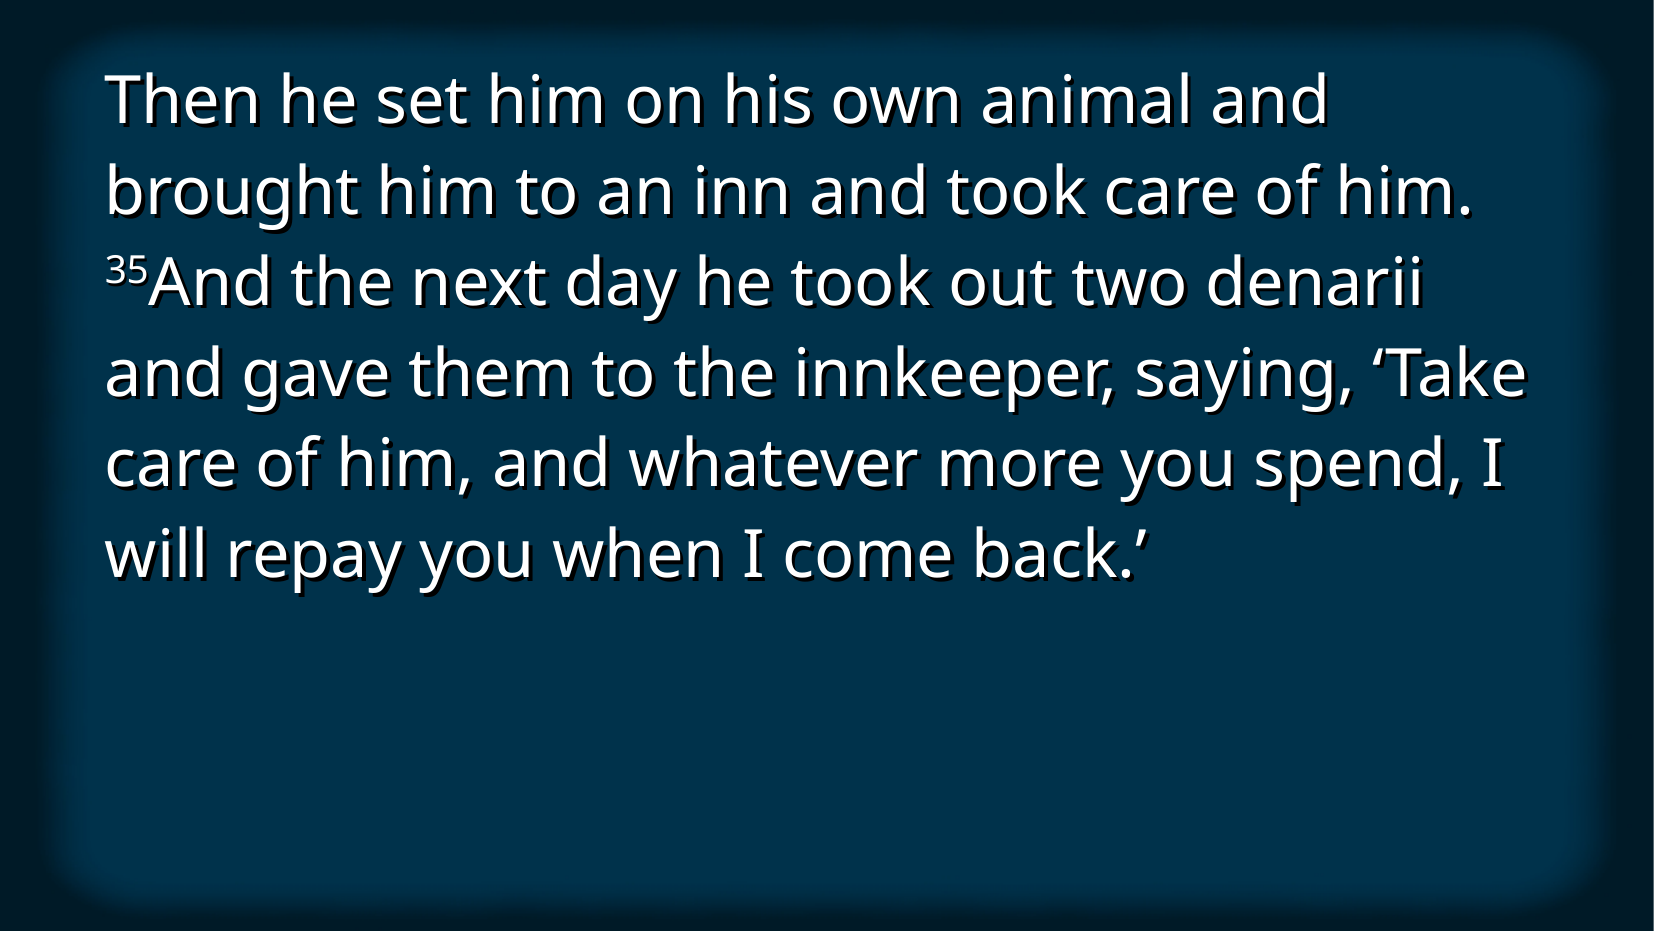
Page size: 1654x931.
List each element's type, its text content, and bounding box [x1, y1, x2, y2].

text_box Then he set him on his own animal and brought him to an inn and took care of him. 35And the next day he took out two denarii and gave them to the innkeeper, saying, ‘Take care of him, and whatever more you spend, I will repay you when I come back.’ [90, 45, 1576, 601]
picture [0, 0, 1654, 931]
